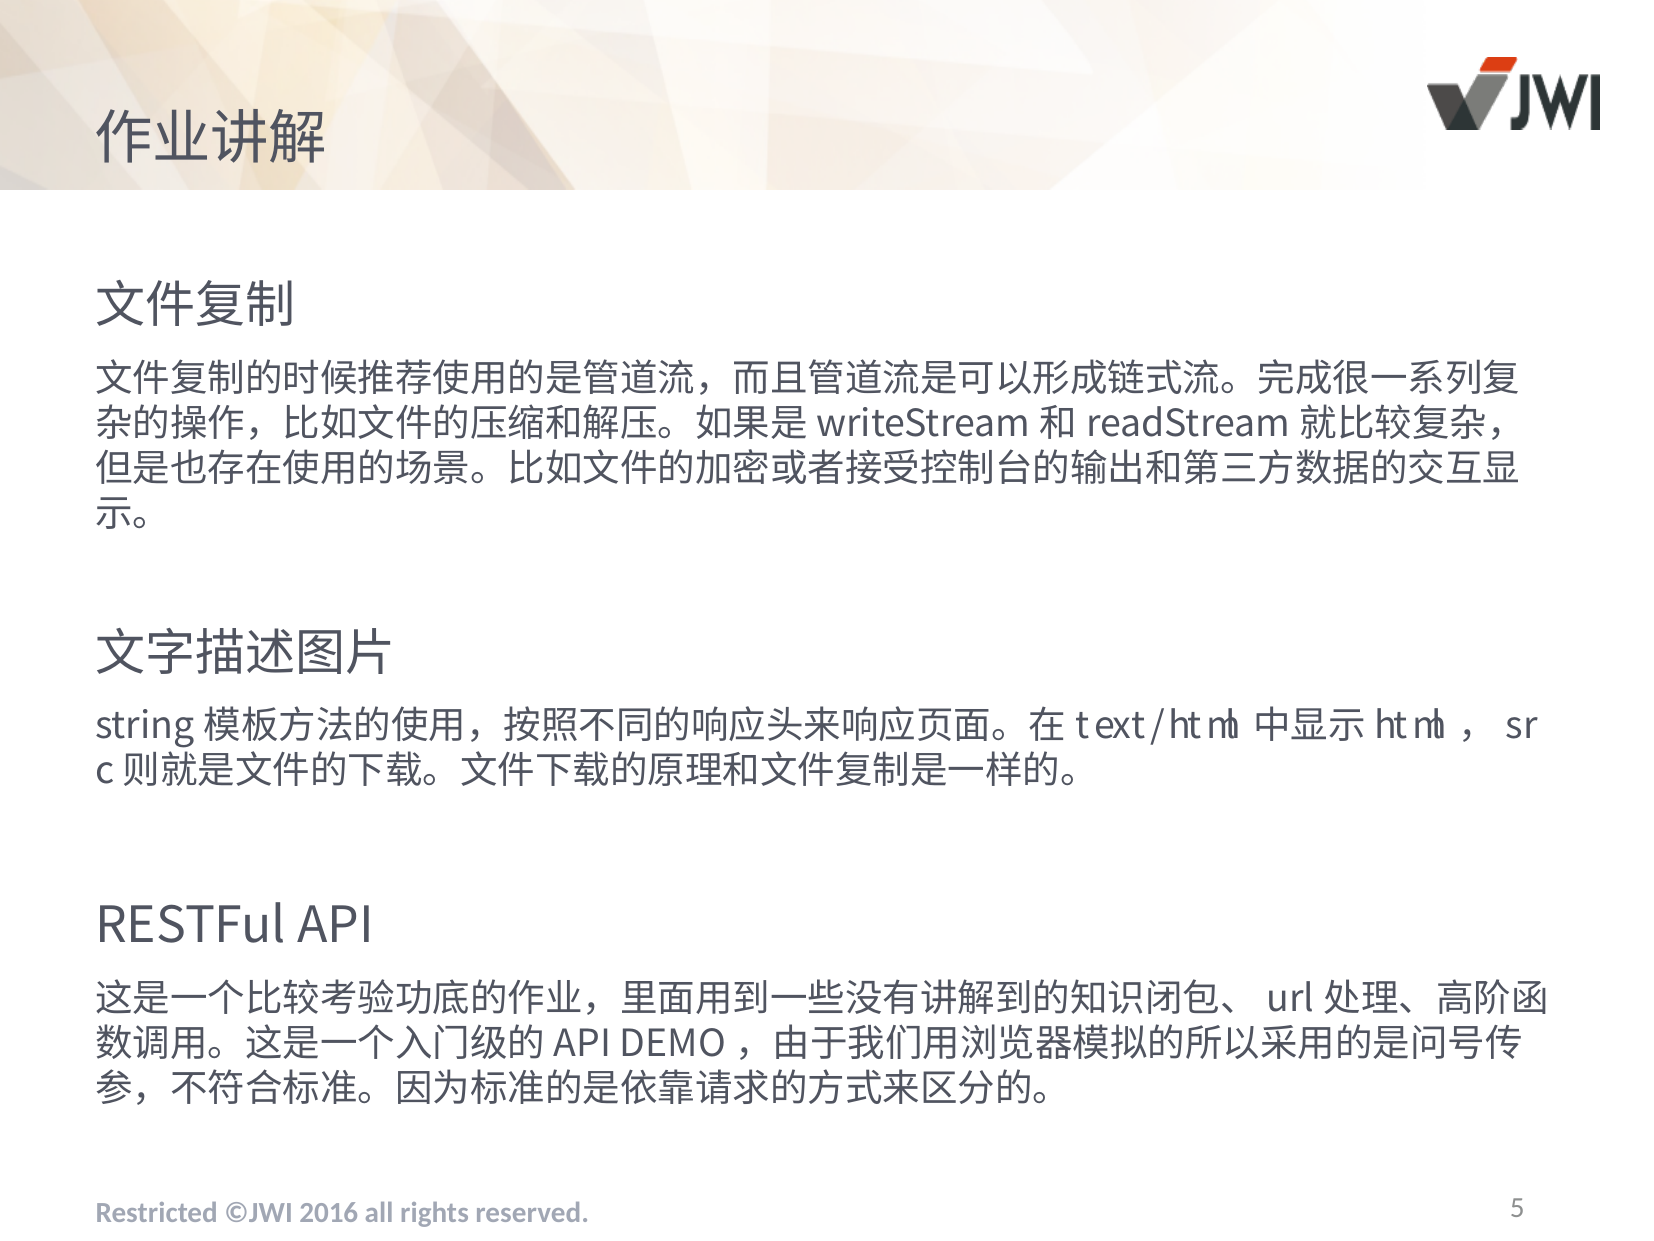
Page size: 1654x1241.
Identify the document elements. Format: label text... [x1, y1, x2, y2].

slide_number <编号> [1394, 1172, 1540, 1239]
list 文件复制 文件复制的时候推荐使用的是管道流，而且管道流是可以形成链式流。完成很一系列复杂的操作，比如文件的压缩和解压。如果是writeStream和readStream就比较复杂，但是也存在使用的场景。比如文件的加密或者接受控制台的输出和第三方数据的交互显示。 文字描述图片 string模板方法的使用，按照不同的响应头来响应页面。在text/html中显示html，src则就是文件的下载。文件下载的原理和文件复制是一样的。 RESTFul API 这是一个比较考验功底的作业，里面用到一些没有讲解到的知识闭包、url处理、高阶函数调用。这是一个入门级的API DEMO，由于我们用浏览器模拟的所以采用的是问号传参，不符合标准。因为标准的是依靠请求的方式来区分的。 [80, 265, 1564, 1117]
picture [0, 0, 1654, 190]
title 作业讲解 [79, 36, 1396, 178]
